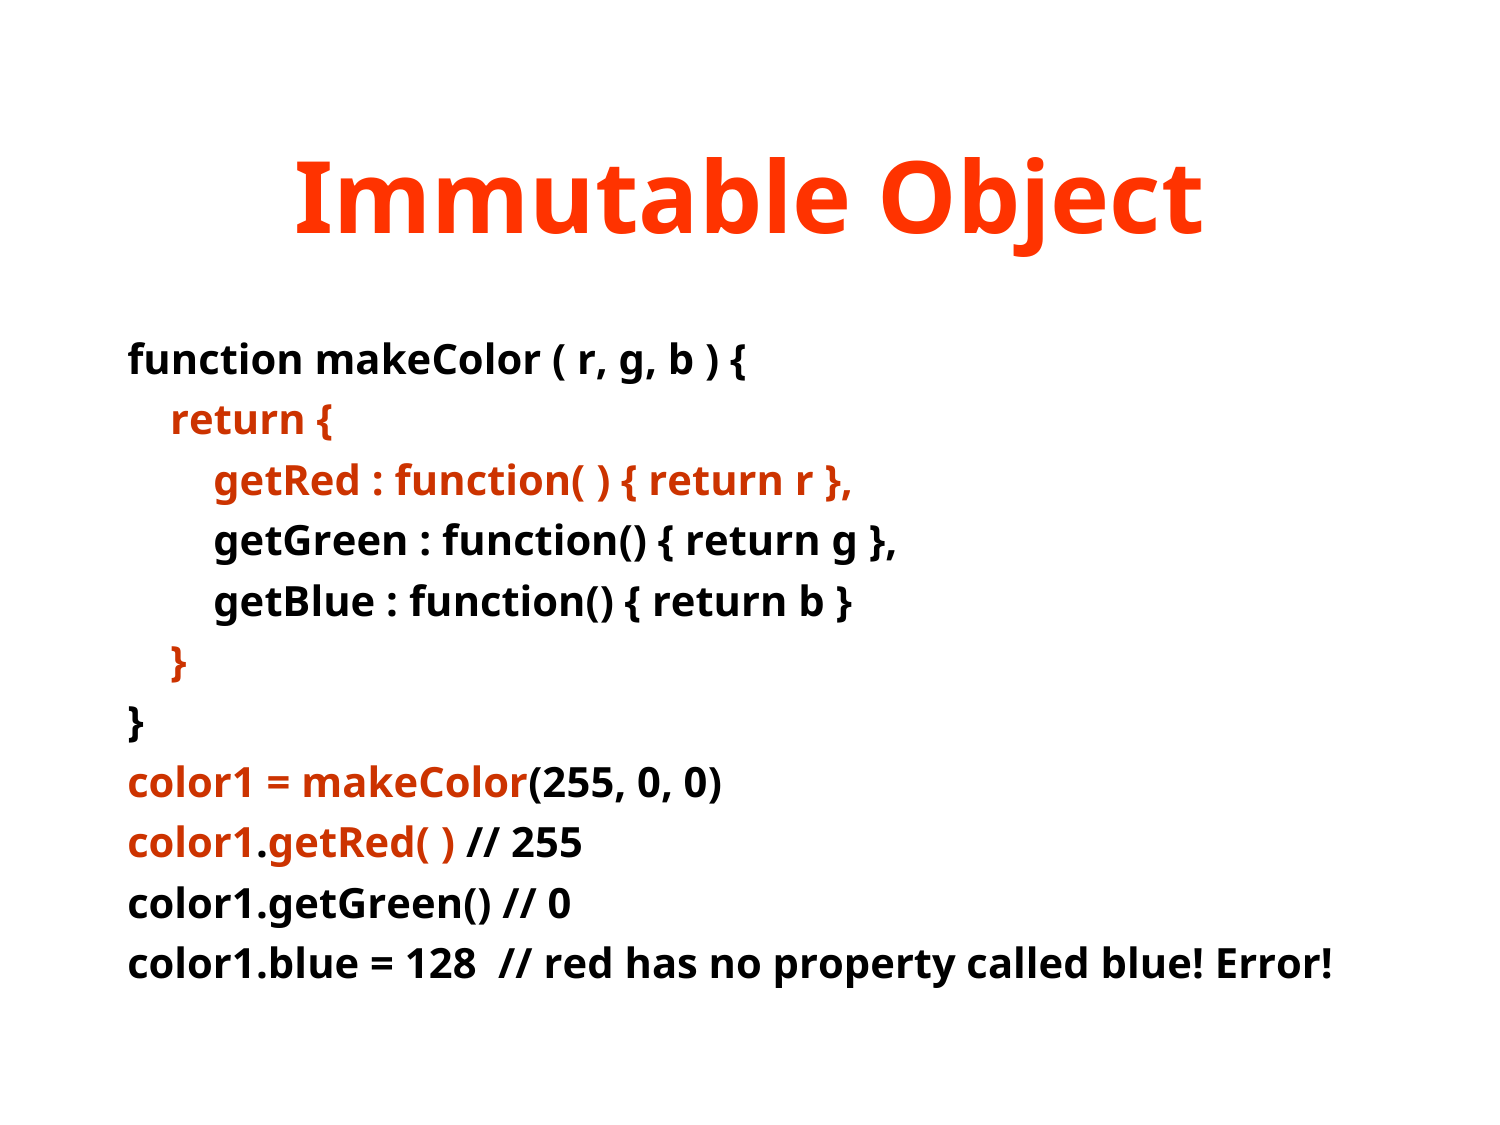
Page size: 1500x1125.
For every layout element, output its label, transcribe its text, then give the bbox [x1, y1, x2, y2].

list function makeColor ( r, g, b ) { return { getRed : function( ) { return r }, getGreen : function() { return g }, getBlue : function() { return b } } } color1 = makeColor(255, 0, 0) color1.getRed( ) // 255 color1.getGreen() // 0 color1.blue = 128 // red has no property called blue! Error! [112, 324, 1388, 1055]
title Immutable Object [112, 99, 1388, 288]
